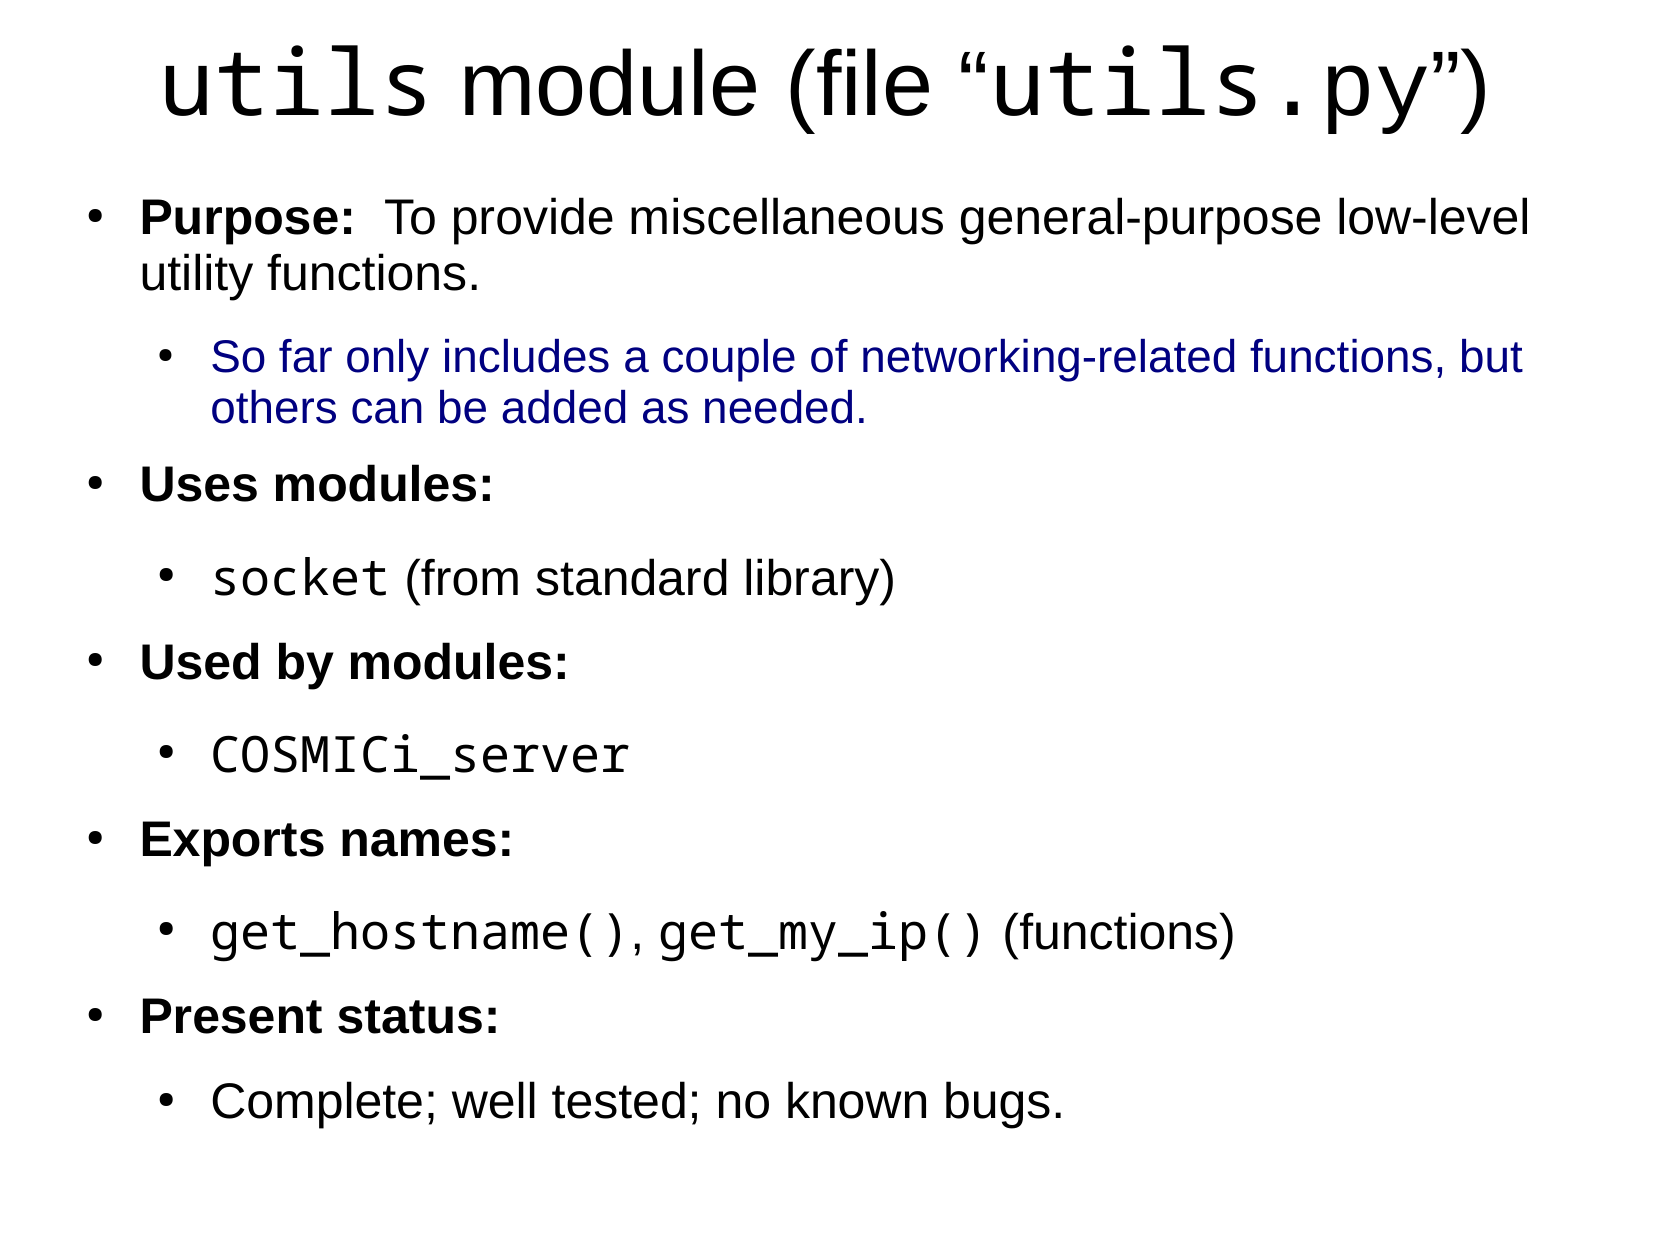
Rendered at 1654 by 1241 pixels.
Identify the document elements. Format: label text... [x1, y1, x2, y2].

title utils module (file “utils.py”) [81, 24, 1570, 137]
list Purpose: To provide miscellaneous general-purpose low-level utility functions. So far only includes a couple of networking-related functions, but others can be added as needed. Uses modules: socket (from standard library) Used by modules: COSMICi_server Exports names: get_hostname(), get_my_ip() (functions) Present status: Complete; well tested; no known bugs. [68, 189, 1557, 1102]
